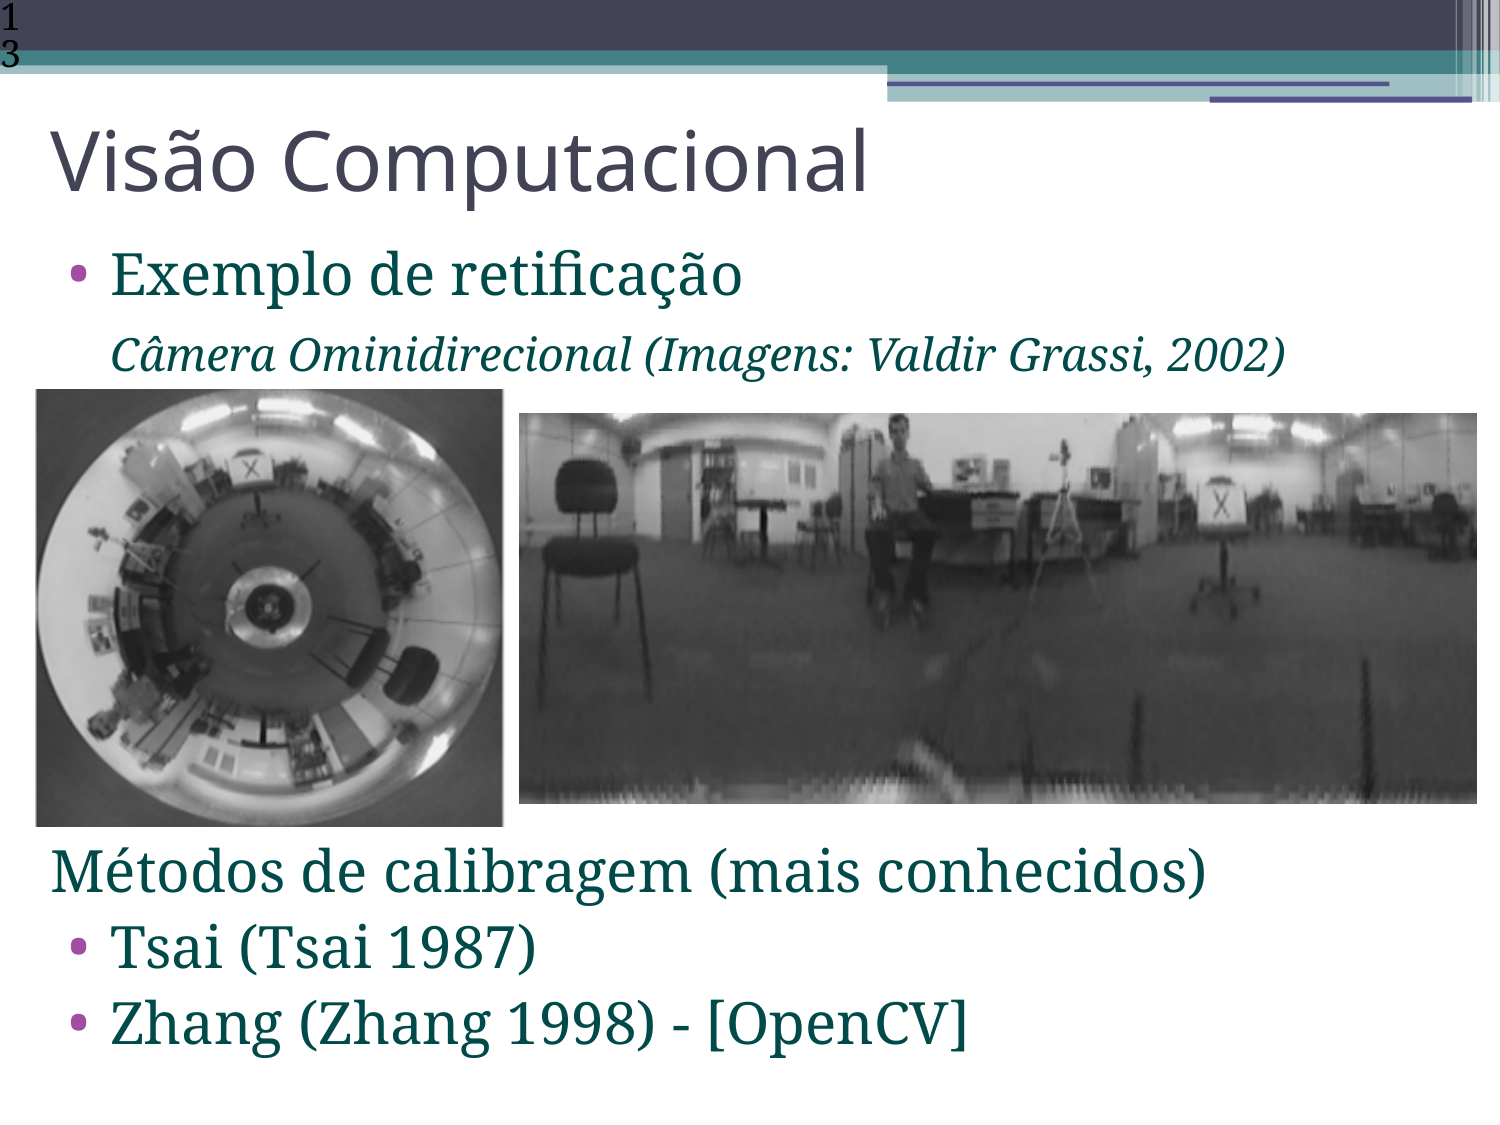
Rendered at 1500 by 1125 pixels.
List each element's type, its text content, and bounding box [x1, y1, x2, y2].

picture [519, 413, 1477, 804]
list Exemplo de retificação Câmera Ominidirecional (Imagens: Valdir Grassi, 2002) [35, 153, 1477, 414]
title Visão Computacional [35, 70, 1386, 153]
list Métodos de calibragem (mais conhecidos) Tsai (Tsai 1987) Zhang (Zhang 1998) - [OpenCV] [35, 826, 1477, 1087]
picture [35, 389, 508, 826]
